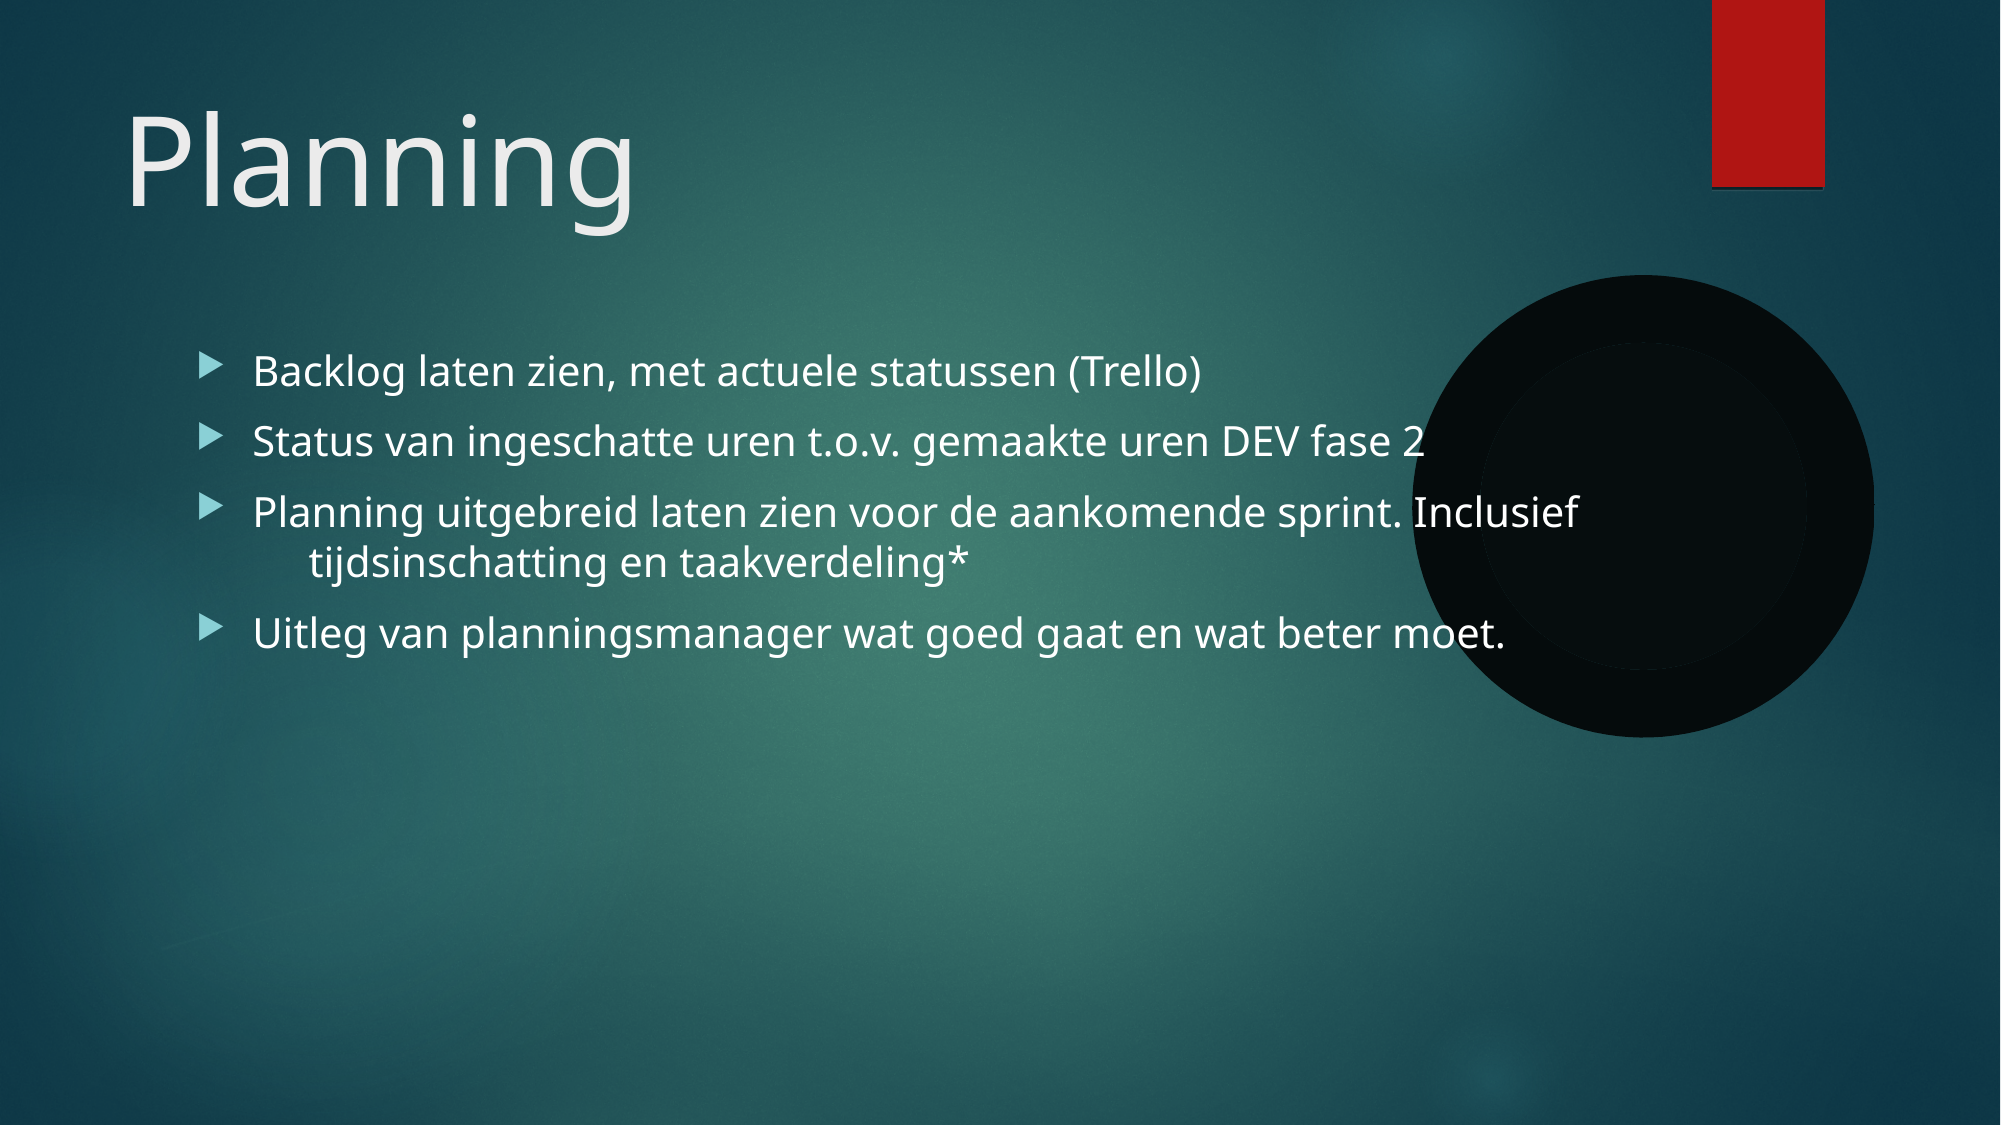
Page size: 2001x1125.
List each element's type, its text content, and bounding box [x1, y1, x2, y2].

list Backlog laten zien, met actuele statussen (Trello) Status van ingeschatte uren t.o.v. gemaakte uren DEV fase 2 Planning uitgebreid laten zien voor de aankomende sprint. Inclusief tijdsinschatting en taakverdeling* Uitleg van planningsmanager wat goed gaat en wat beter moet. [181, 336, 1649, 1026]
title Planning [106, 74, 1649, 305]
